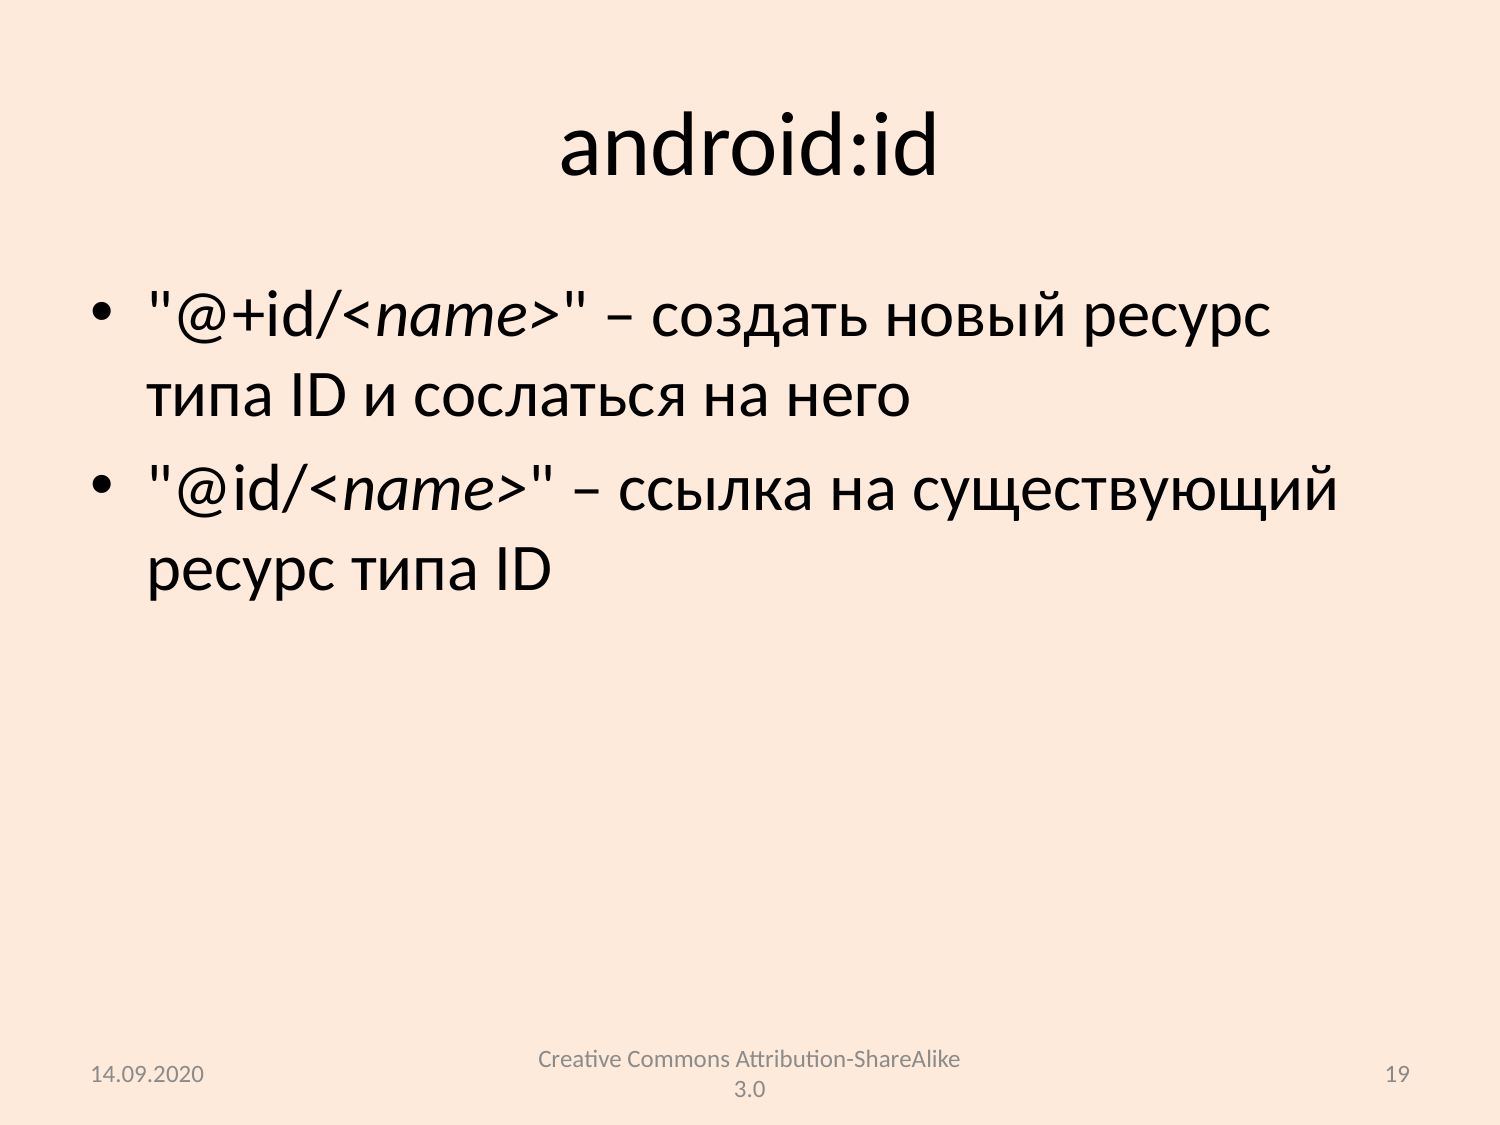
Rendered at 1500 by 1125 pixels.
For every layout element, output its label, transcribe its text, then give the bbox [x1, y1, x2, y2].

slide_number <number> [1074, 1042, 1425, 1103]
footer Creative Commons Attribution-ShareAlike 3.0 [512, 1042, 988, 1103]
title android:id [75, 45, 1425, 233]
list "@+id/<name>" – создать новый ресурс типа ID и сослаться на него "@id/<name>" – ссылка на существующий ресурс типа ID [75, 262, 1425, 1005]
